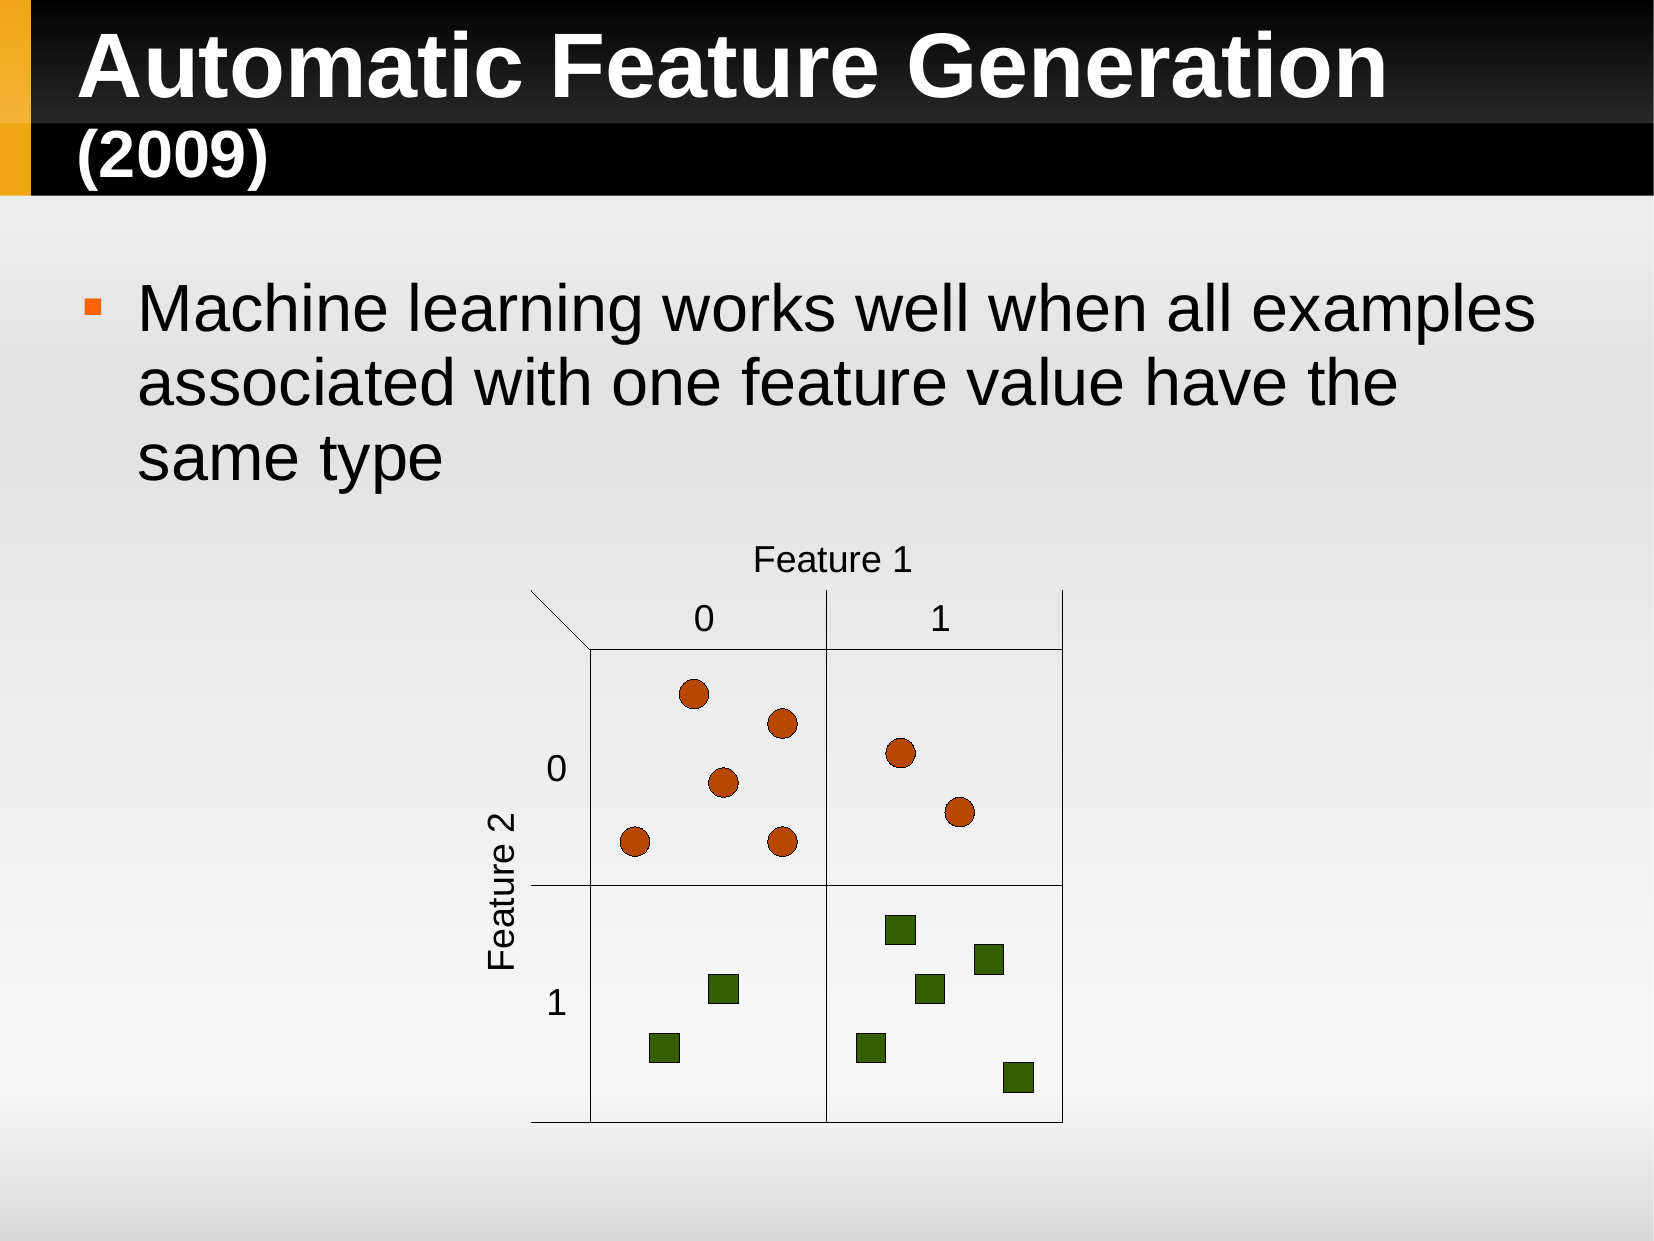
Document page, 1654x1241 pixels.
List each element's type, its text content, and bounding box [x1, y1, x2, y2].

text_box Feature 1 [738, 531, 945, 593]
text_box [708, 974, 739, 1004]
text_box 0 [531, 740, 582, 802]
text_box 1 [915, 590, 966, 652]
text_box [620, 826, 650, 857]
text_box [767, 826, 798, 857]
text_box [885, 738, 916, 768]
text_box [974, 944, 1004, 975]
text_box [1003, 1062, 1034, 1093]
title Automatic Feature Generation (2009) [76, 0, 1565, 208]
text_box [679, 679, 709, 709]
text_box 0 [679, 590, 730, 652]
text_box 1 [531, 974, 582, 1036]
text_box [944, 797, 975, 827]
text_box Feature 2 [472, 798, 534, 988]
text_box [856, 1033, 886, 1063]
text_box [708, 767, 739, 798]
text_box [885, 915, 916, 945]
text_box [915, 974, 945, 1004]
list Machine learning works well when all examples associated with one feature value have the same type [66, 270, 1556, 520]
text_box [649, 1033, 680, 1063]
text_box [767, 708, 798, 739]
picture [0, 0, 1654, 1241]
